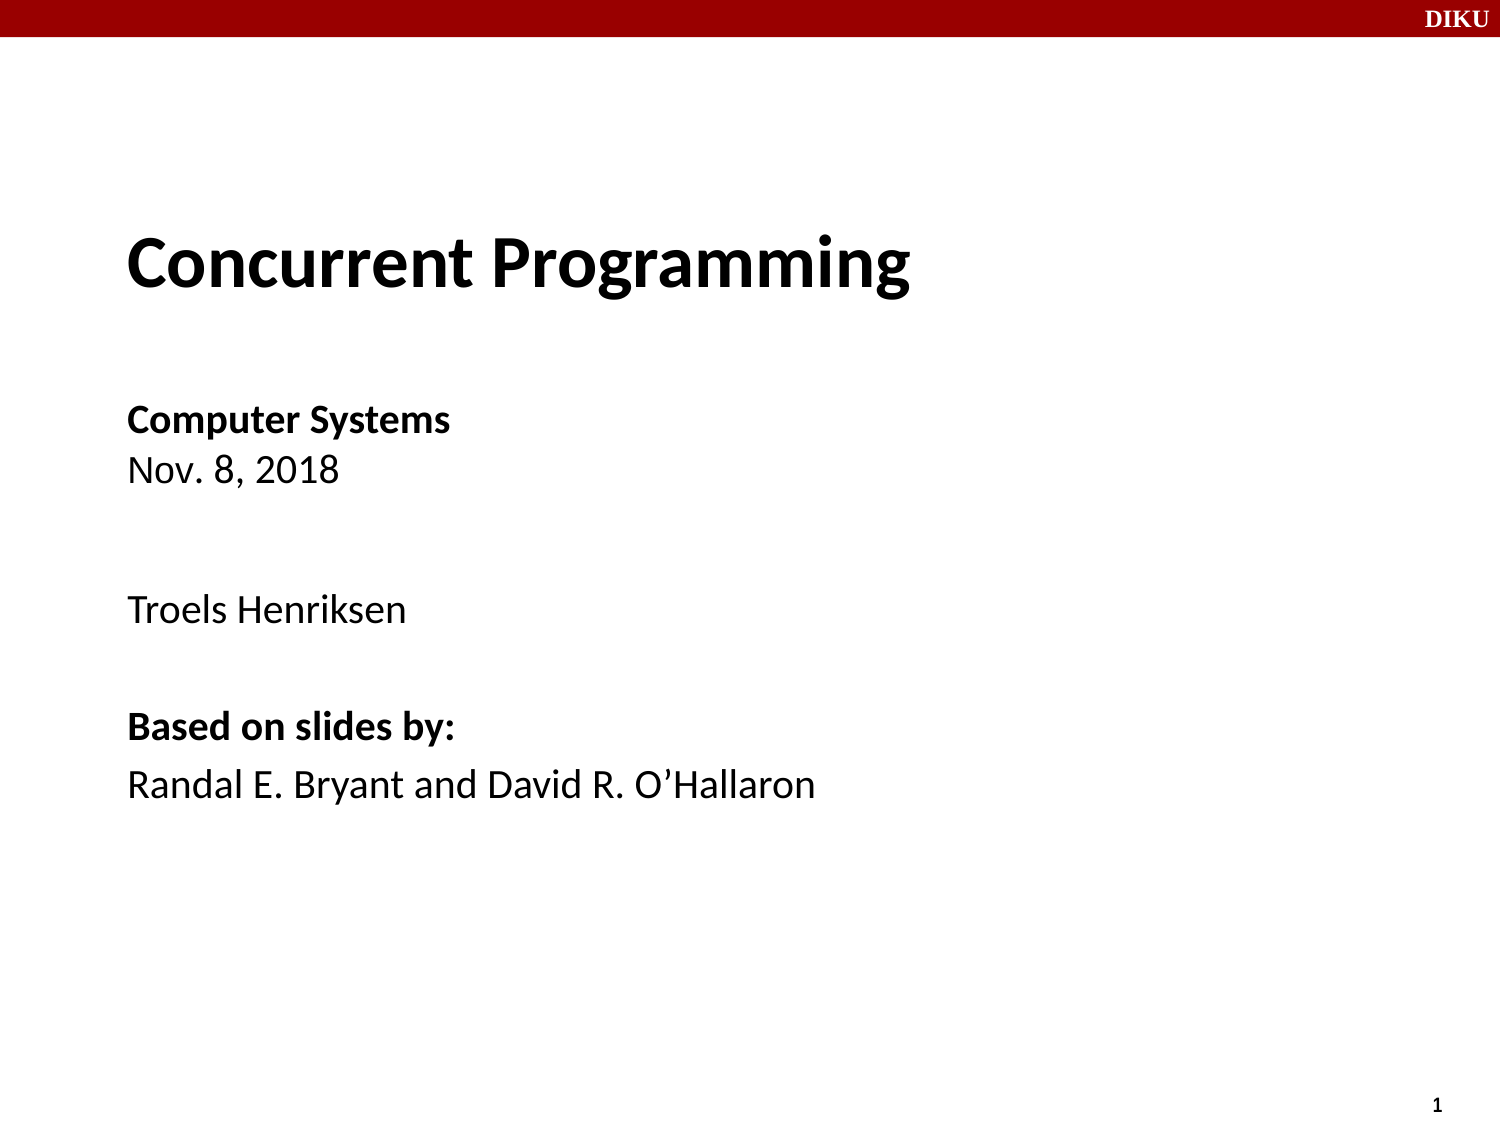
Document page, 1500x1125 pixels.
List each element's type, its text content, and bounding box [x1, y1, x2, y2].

text_box Concurrent Programming Computer Systems Nov. 8, 2018 Troels Henriksen [112, 262, 1388, 582]
text_box Based on slides by: Randal E. Bryant and David R. O’Hallaron [112, 637, 1372, 925]
